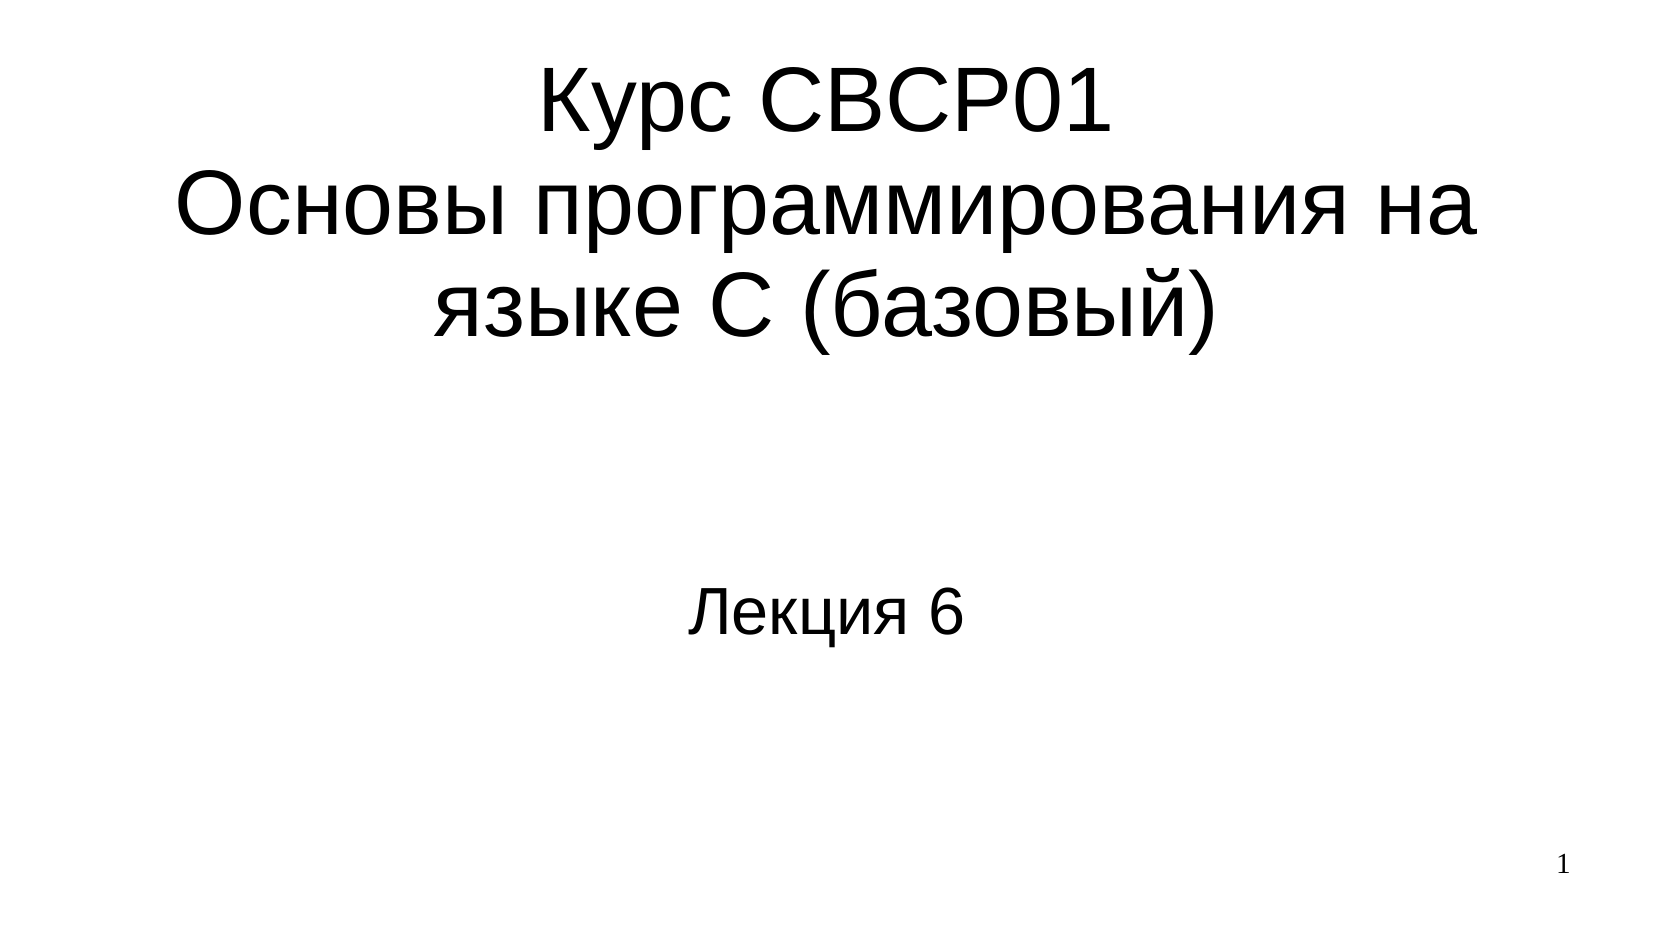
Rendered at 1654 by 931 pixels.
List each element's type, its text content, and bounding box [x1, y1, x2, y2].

title Курс CBCP01 Основы программирования на языке C (базовый) [82, 30, 1571, 376]
text_box Лекция 6 [82, 566, 1571, 734]
